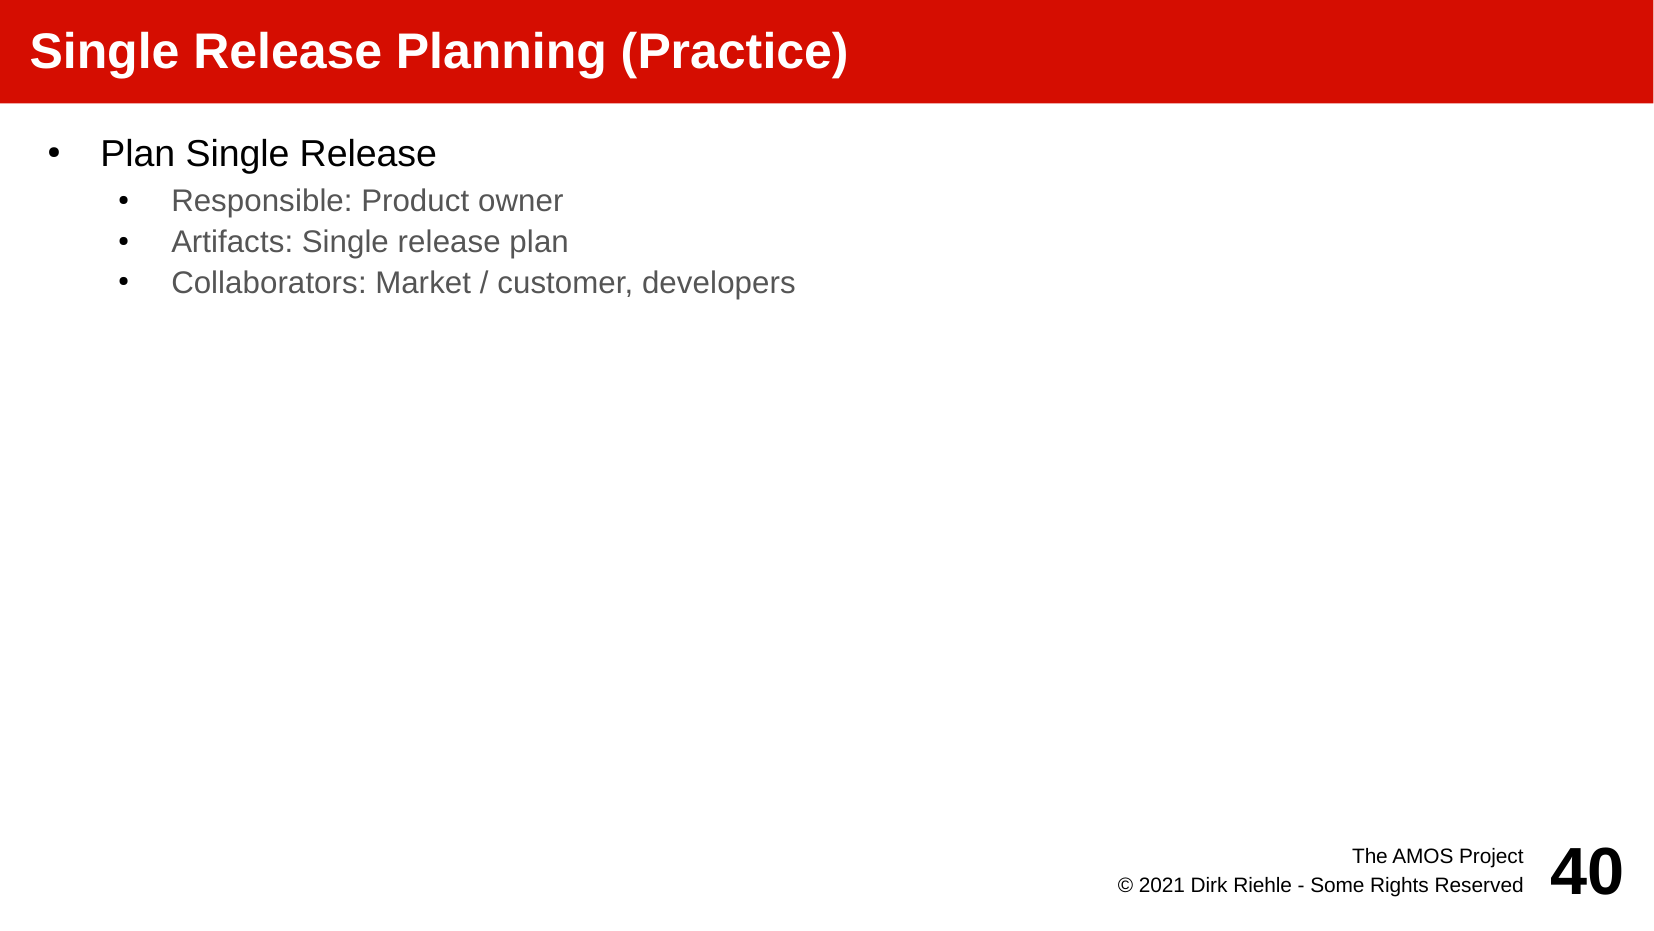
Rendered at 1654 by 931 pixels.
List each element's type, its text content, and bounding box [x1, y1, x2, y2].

title Single Release Planning (Practice) [0, 0, 1654, 104]
list Plan Single Release Responsible: Product owner Artifacts: Single release plan Collaborators: Market / customer, developers [29, 132, 1625, 813]
